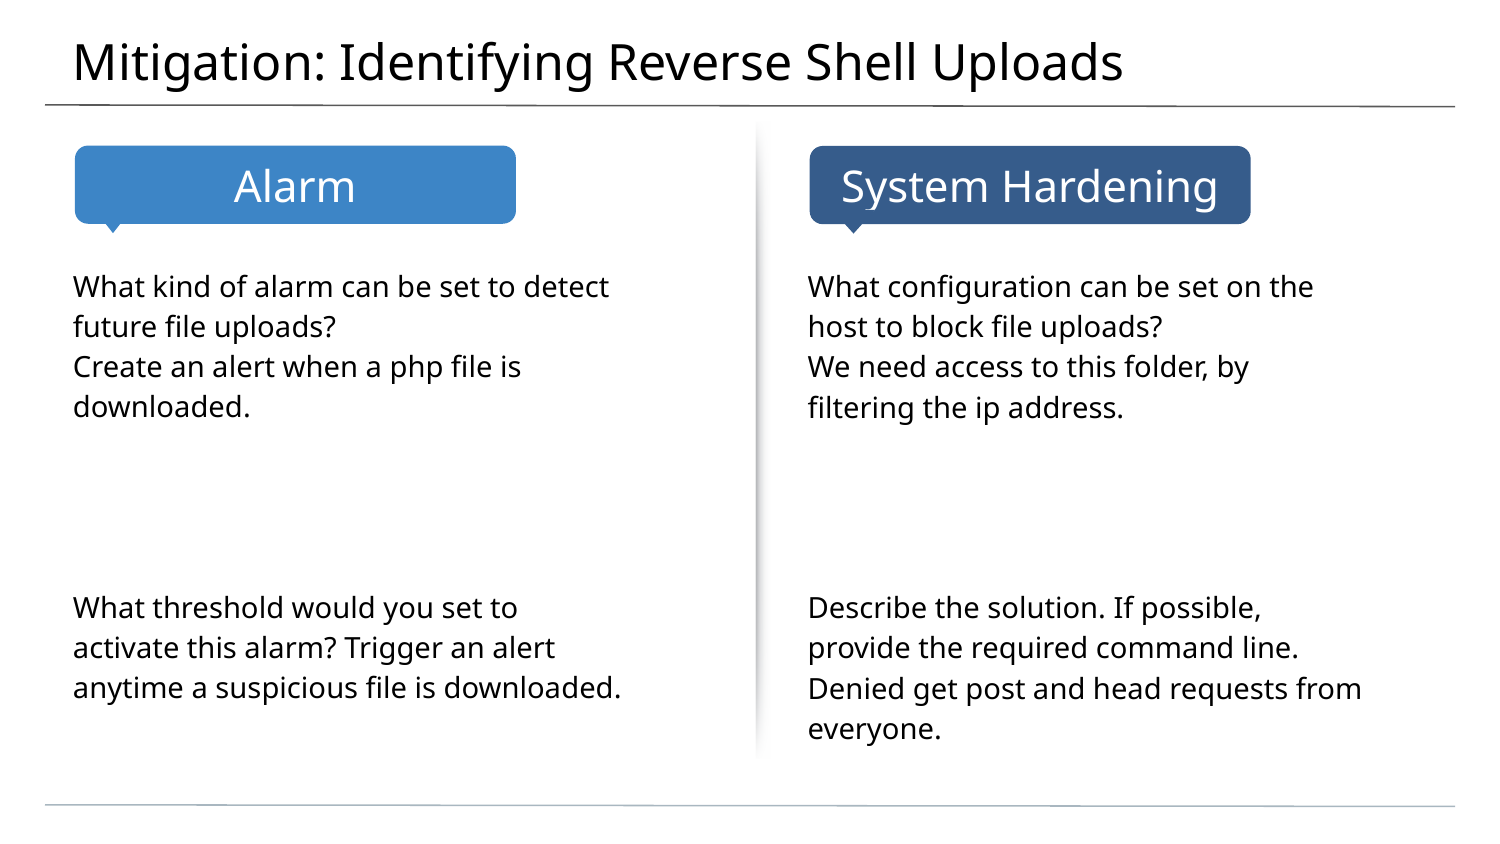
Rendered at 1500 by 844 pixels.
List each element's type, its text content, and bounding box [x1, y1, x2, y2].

title Mitigation: Identifying Reverse Shell Uploads [0, 0, 1500, 88]
subtitle What kind of alarm can be set to detect future file uploads? Create an alert when a php file is downloaded. What threshold would you set to activate this alarm? Trigger an alert anytime a suspicious file is downloaded. [0, 262, 704, 805]
subtitle What configuration can be set on the host to block file uploads? We need access to this folder, by filtering the ip address. Describe the solution. If possible, provide the required command line. Denied get post and head requests from everyone. [732, 263, 1438, 805]
picture [703, 107, 839, 782]
